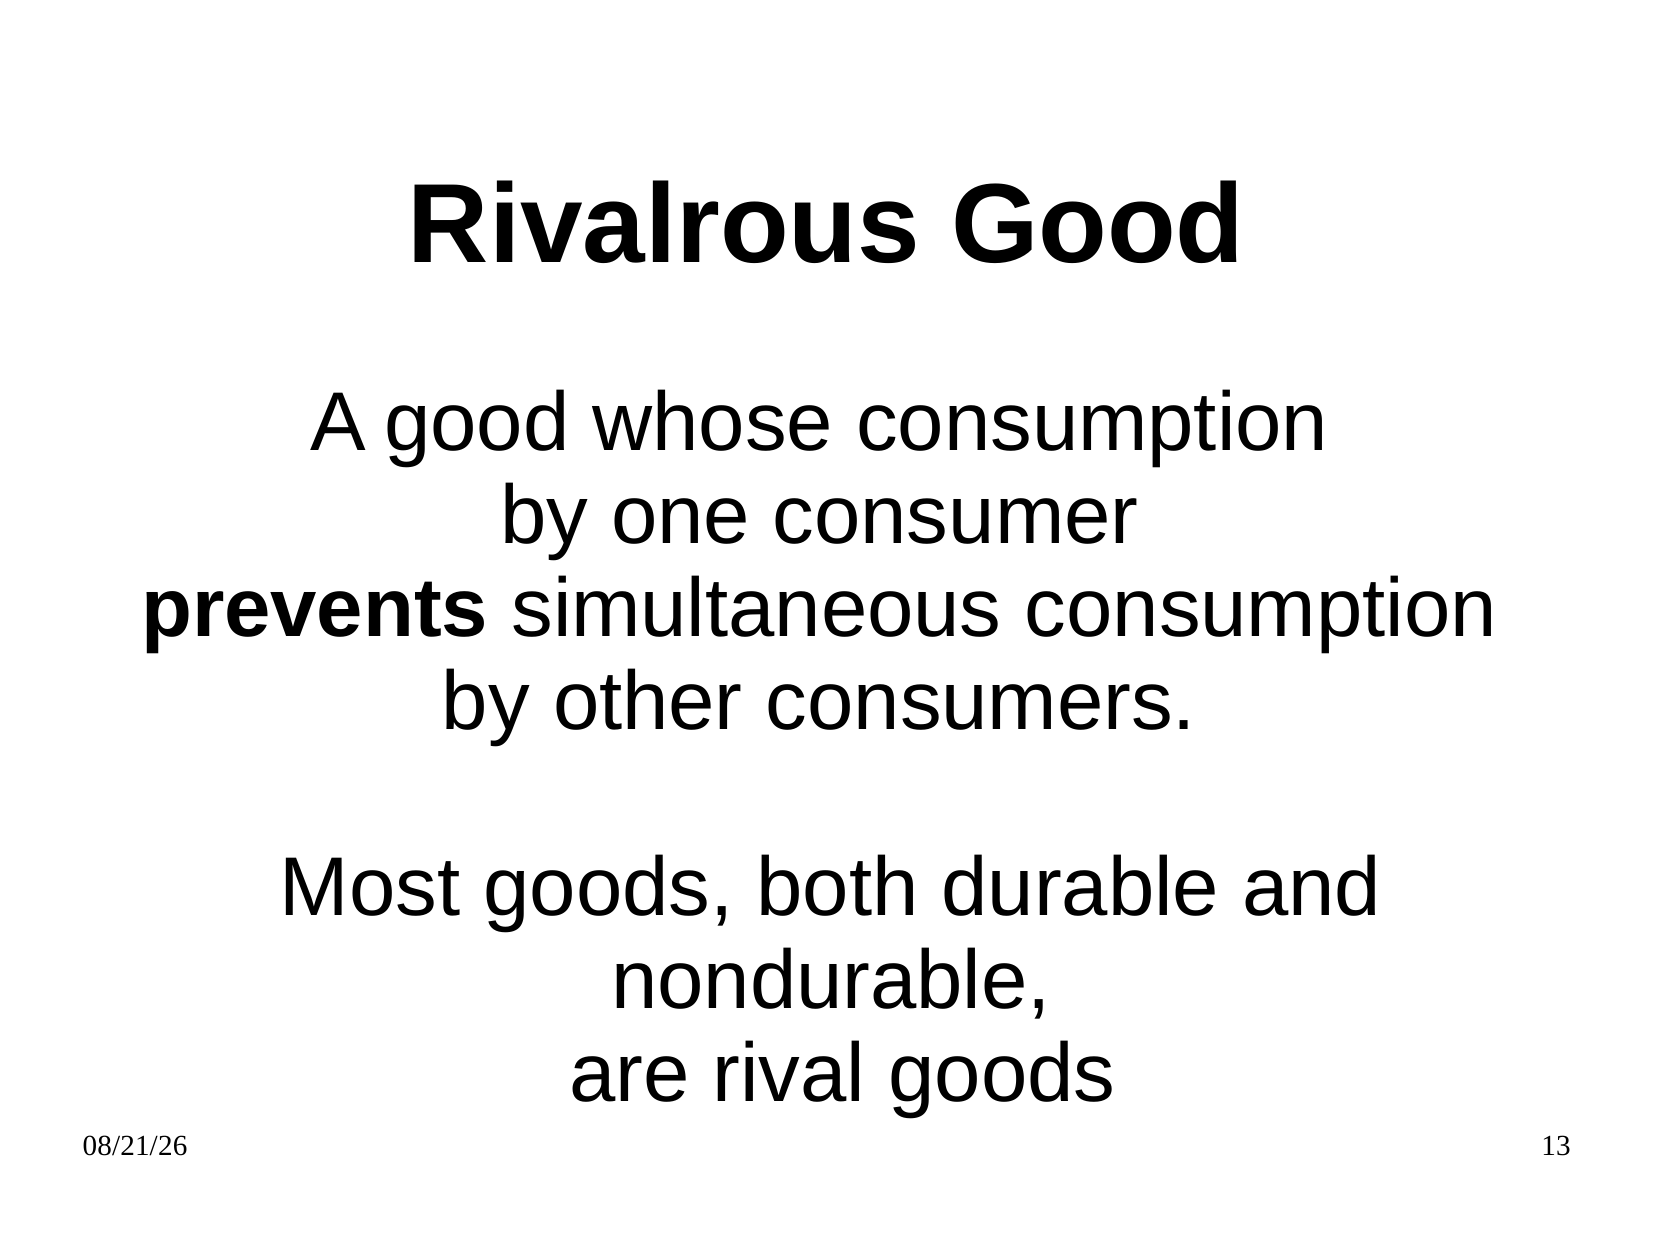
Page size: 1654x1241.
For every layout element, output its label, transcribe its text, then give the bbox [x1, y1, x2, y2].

title Rivalrous Good [82, 120, 1571, 328]
subtitle A good whose consumption by one consumer prevents simultaneous consumption by other consumers. Most goods, both durable and nondurable, are rival goods [86, 375, 1576, 1120]
